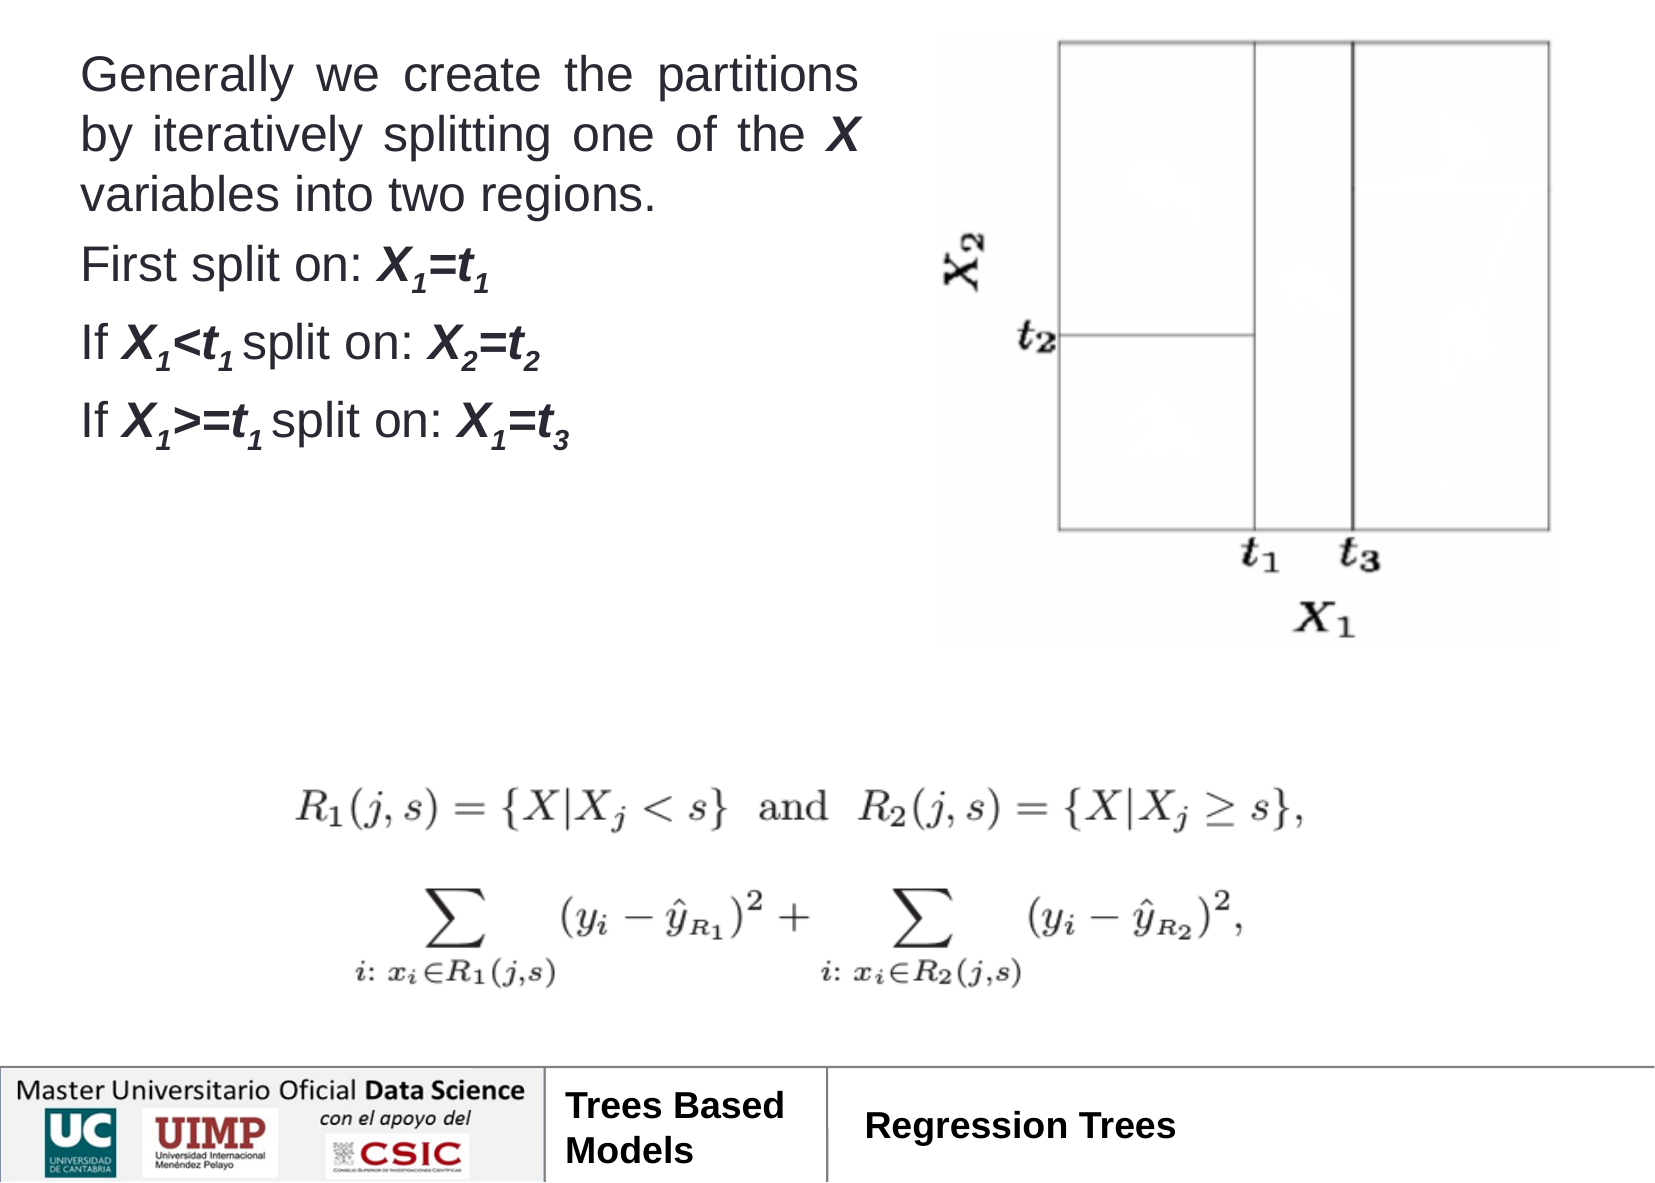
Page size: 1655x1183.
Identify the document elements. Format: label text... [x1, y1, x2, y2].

picture [0, 1068, 543, 1182]
picture [341, 856, 1262, 999]
text_box Regression Trees [849, 1093, 1524, 1146]
list Generally we create the partitions by iteratively splitting one of the X variables into two regions. First split on: X1=t1 If X1<t1 split on: X2=t2 If X1>=t1 split on: X1=t3 [35, 33, 876, 840]
picture [935, 34, 1560, 646]
picture [876, 775, 1319, 840]
picture [546, 1069, 550, 1182]
